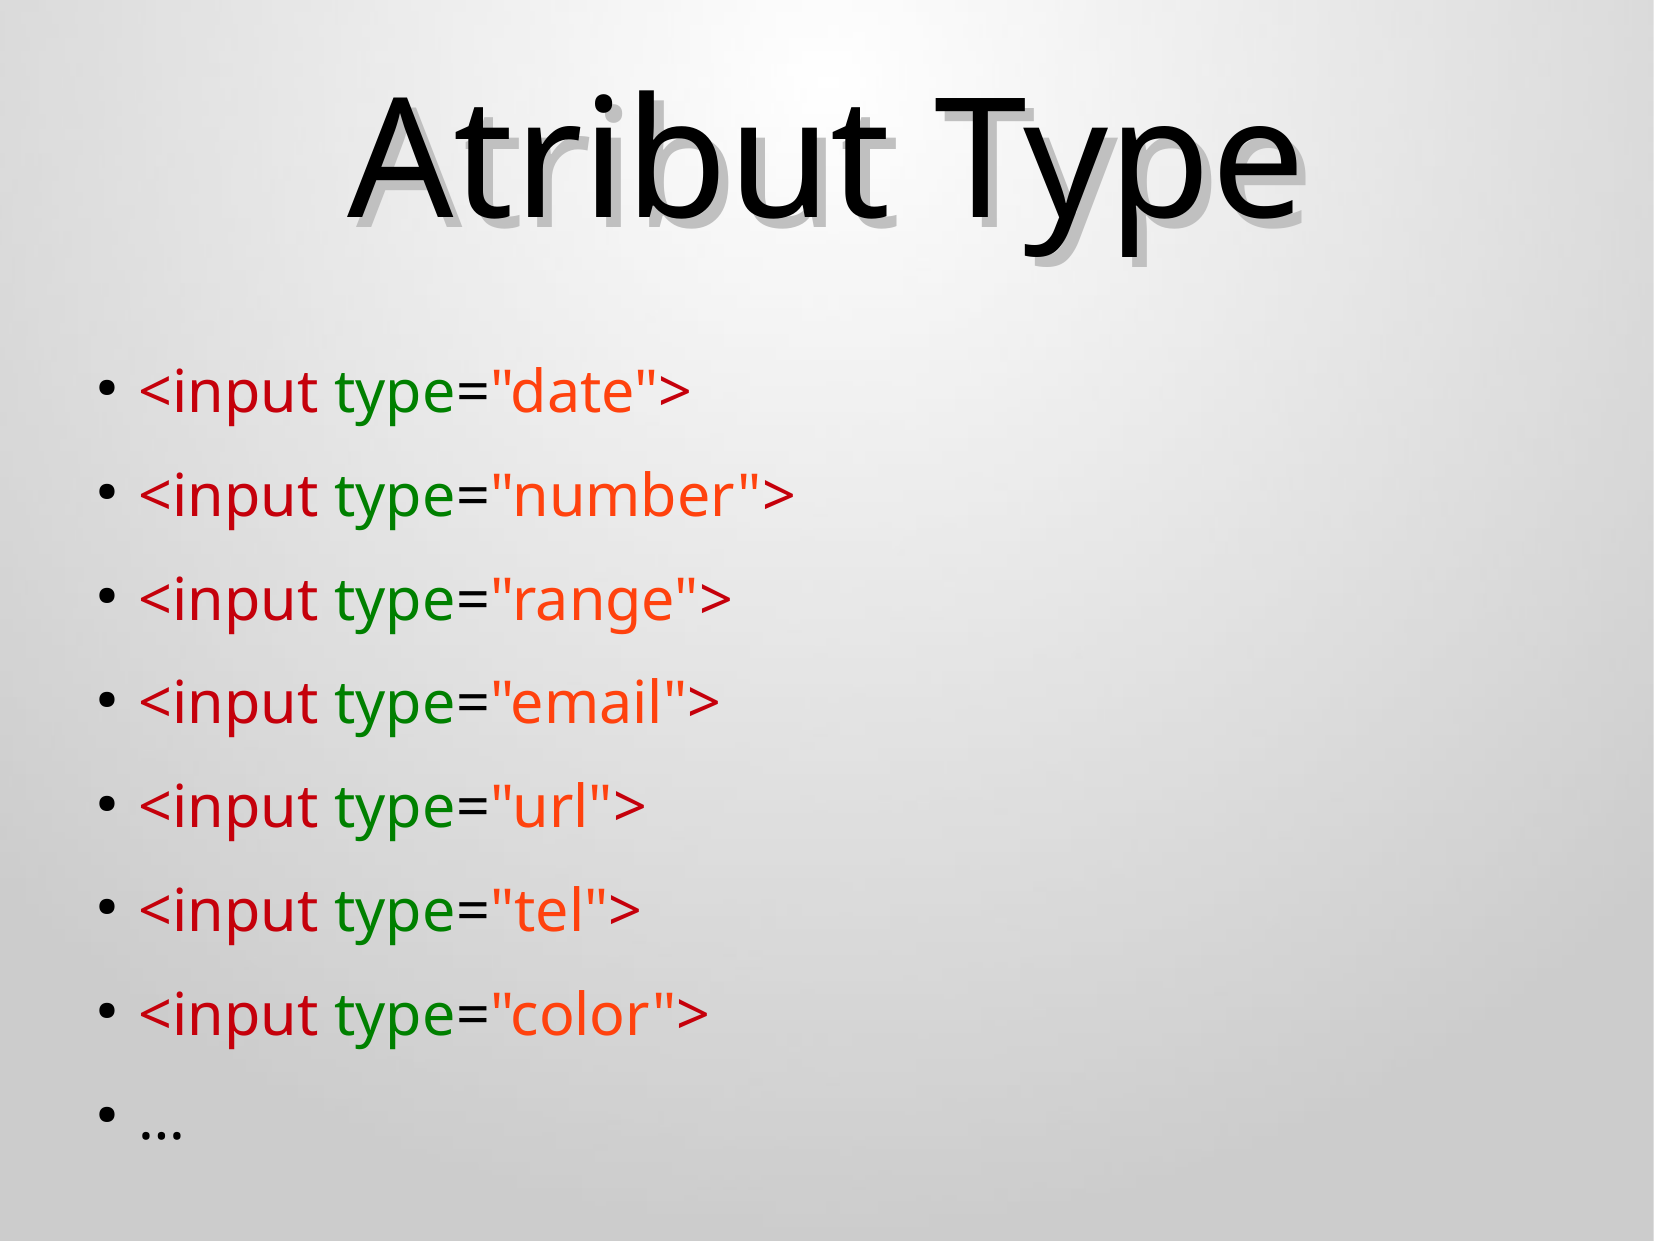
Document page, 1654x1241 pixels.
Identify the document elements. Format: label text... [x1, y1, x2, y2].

picture [0, 0, 1654, 1241]
title Atribut Type [82, 49, 1571, 257]
list <input type="date"> <input type="number"> <input type="range"> <input type="email"> <input type="url"> <input type="tel"> <input type="color"> … [82, 349, 1571, 1168]
